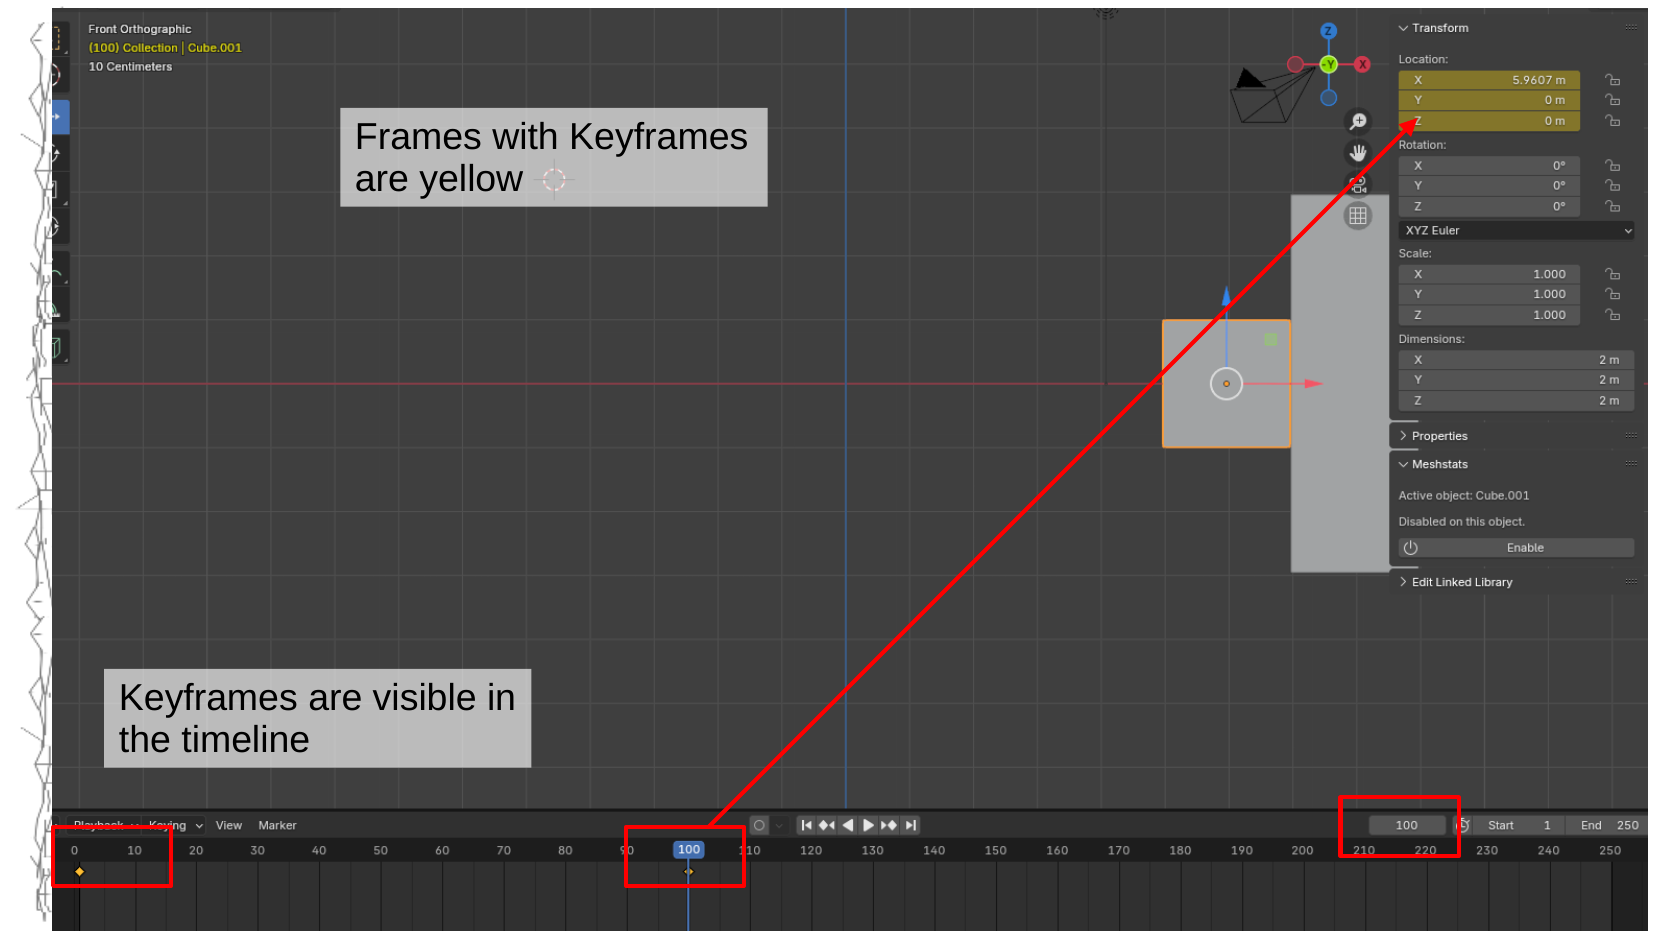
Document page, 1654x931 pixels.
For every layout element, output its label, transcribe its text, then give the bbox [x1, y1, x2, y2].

text_box Keyframes are visible in the timeline [104, 668, 532, 768]
picture [52, 8, 1648, 931]
text_box Frames with Keyframes are yellow [340, 107, 768, 207]
picture [55, 829, 169, 884]
